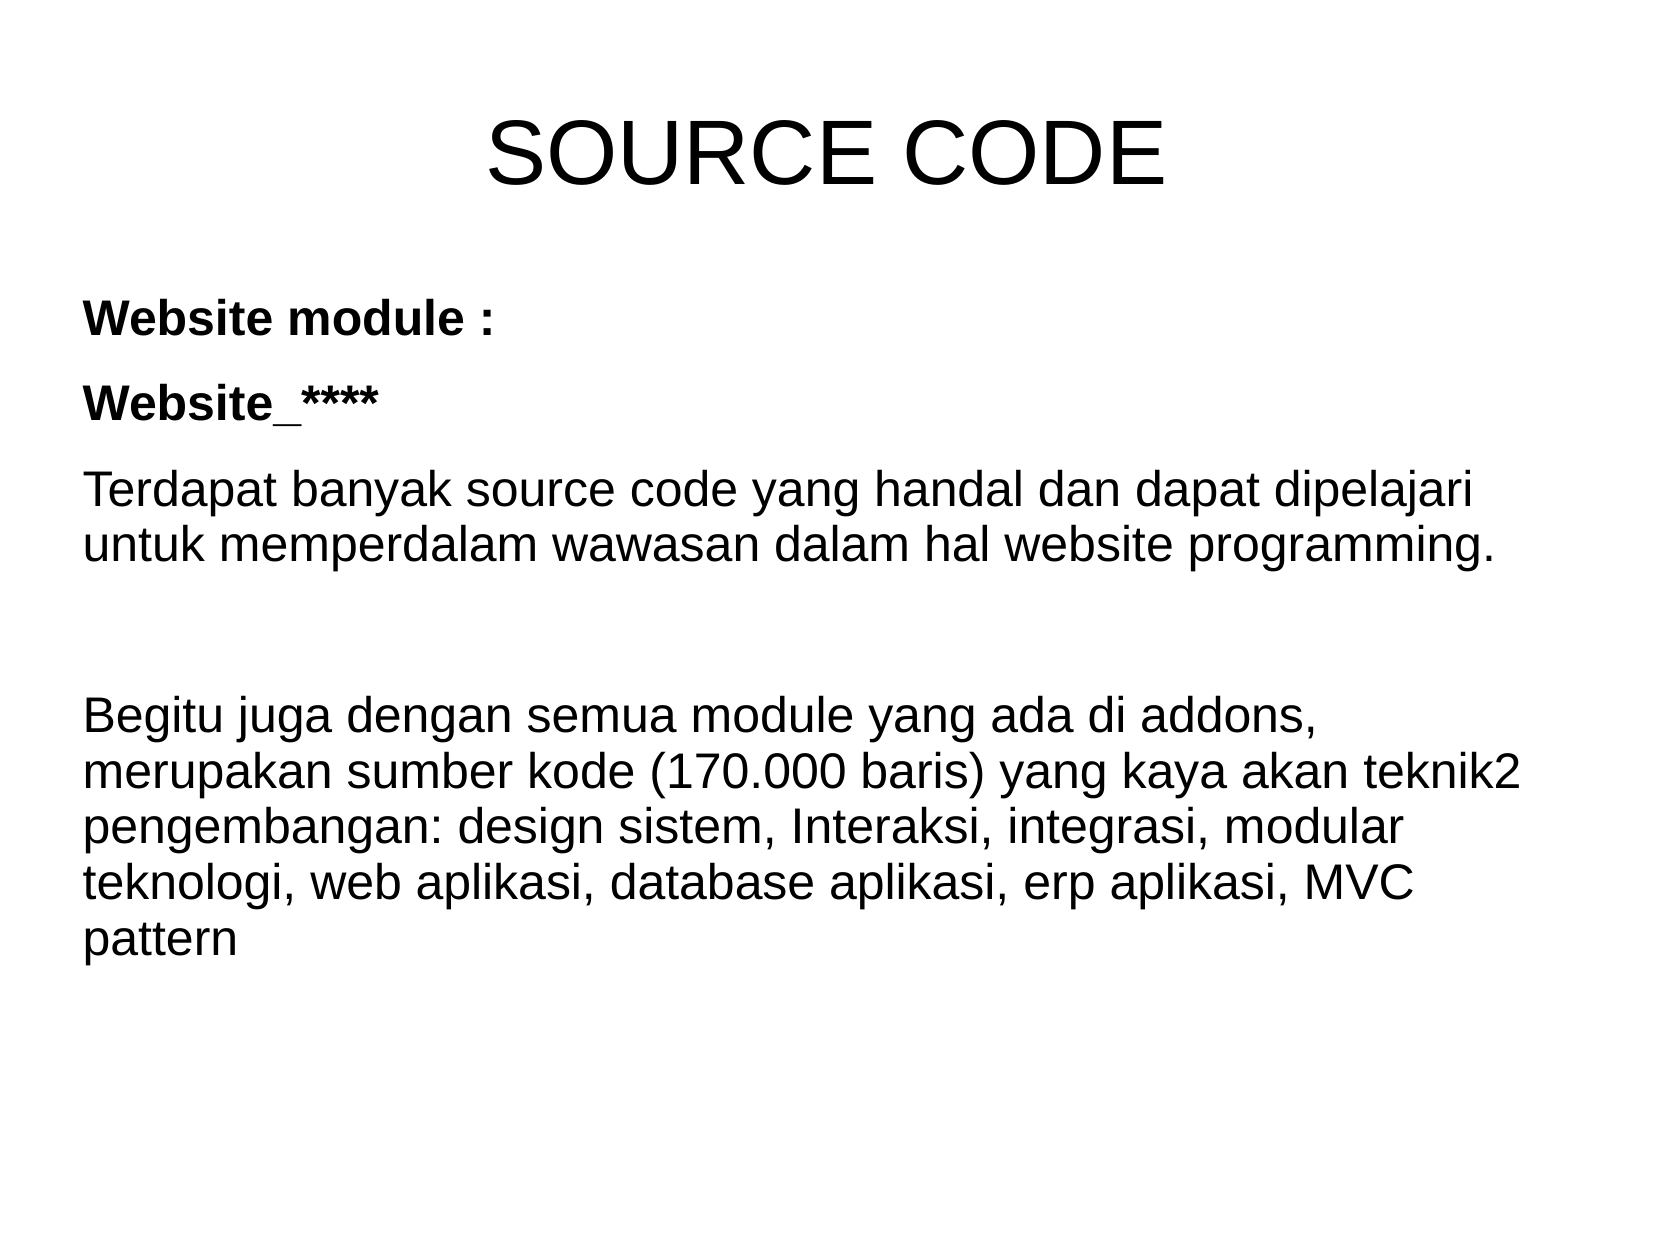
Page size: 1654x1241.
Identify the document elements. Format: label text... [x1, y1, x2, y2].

list Website module : Website_**** Terdapat banyak source code yang handal dan dapat dipelajari untuk memperdalam wawasan dalam hal website programming. Begitu juga dengan semua module yang ada di addons, merupakan sumber kode (170.000 baris) yang kaya akan teknik2 pengembangan: design sistem, Interaksi, integrasi, modular teknologi, web aplikasi, database aplikasi, erp aplikasi, MVC pattern [82, 290, 1571, 1010]
title SOURCE CODE [82, 49, 1571, 257]
